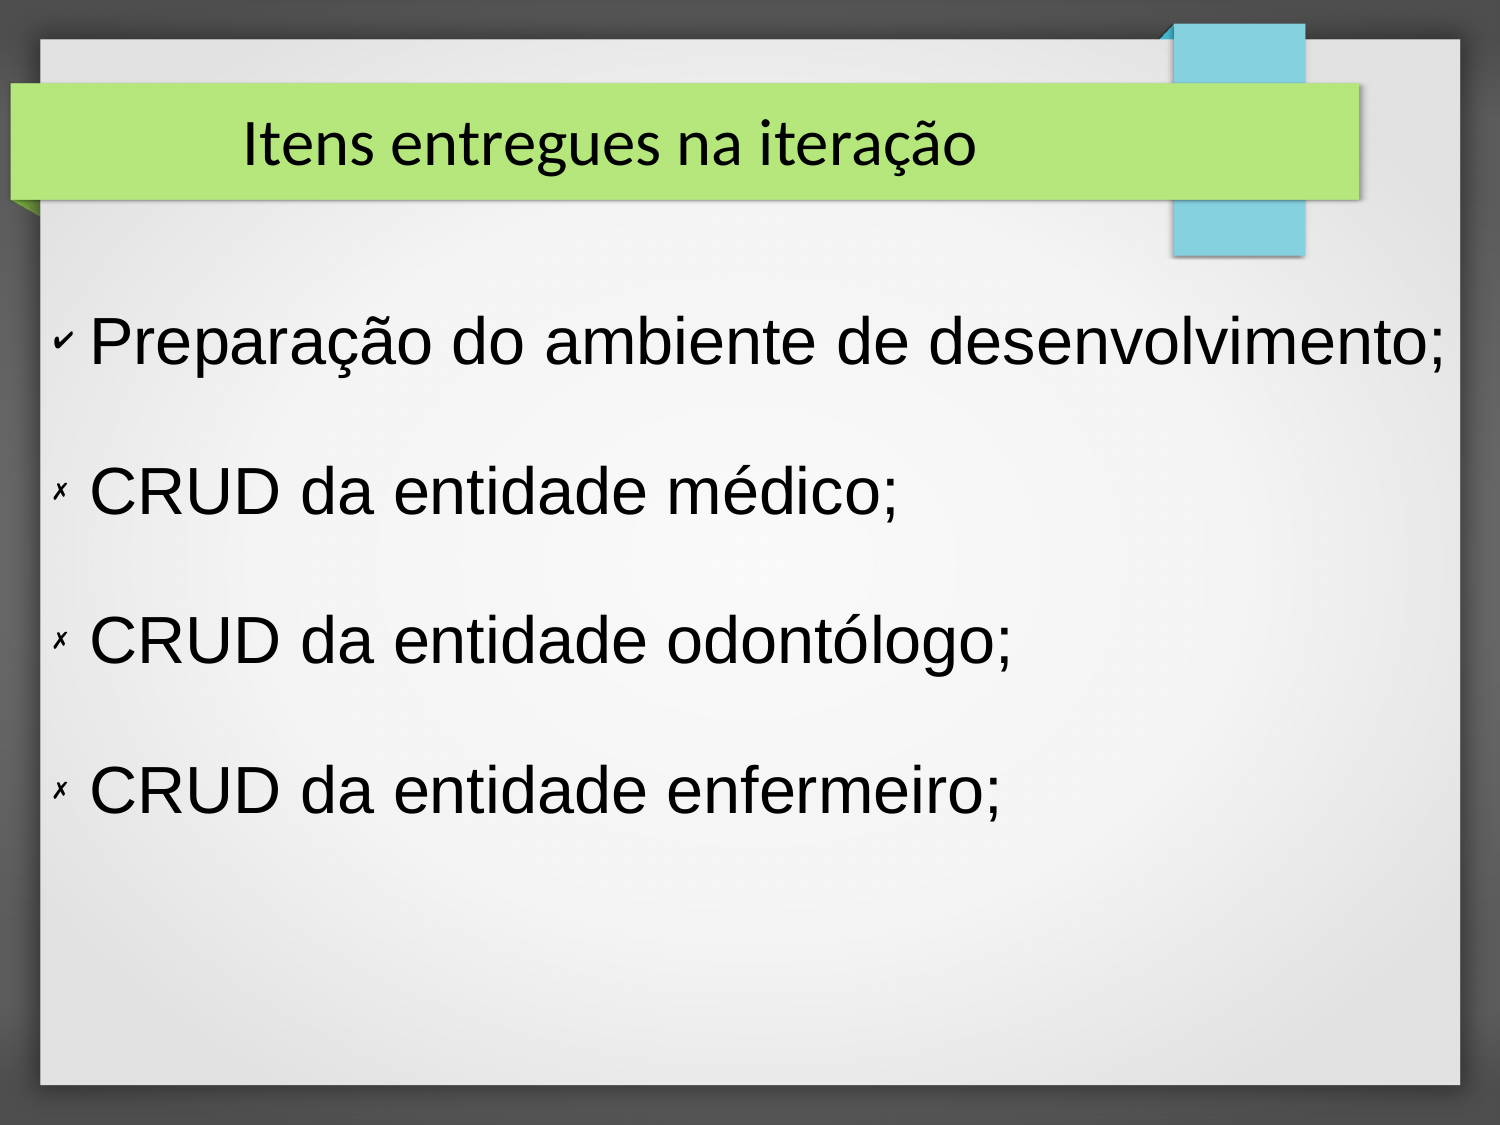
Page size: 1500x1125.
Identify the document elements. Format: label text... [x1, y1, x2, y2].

picture [0, 0, 1500, 1125]
text_box Preparação do ambiente de desenvolvimento; CRUD da entidade médico; CRUD da entidade odontólogo; CRUD da entidade enfermeiro; [39, 296, 1469, 1063]
text_box Itens entregues na iteração [75, 85, 1147, 193]
